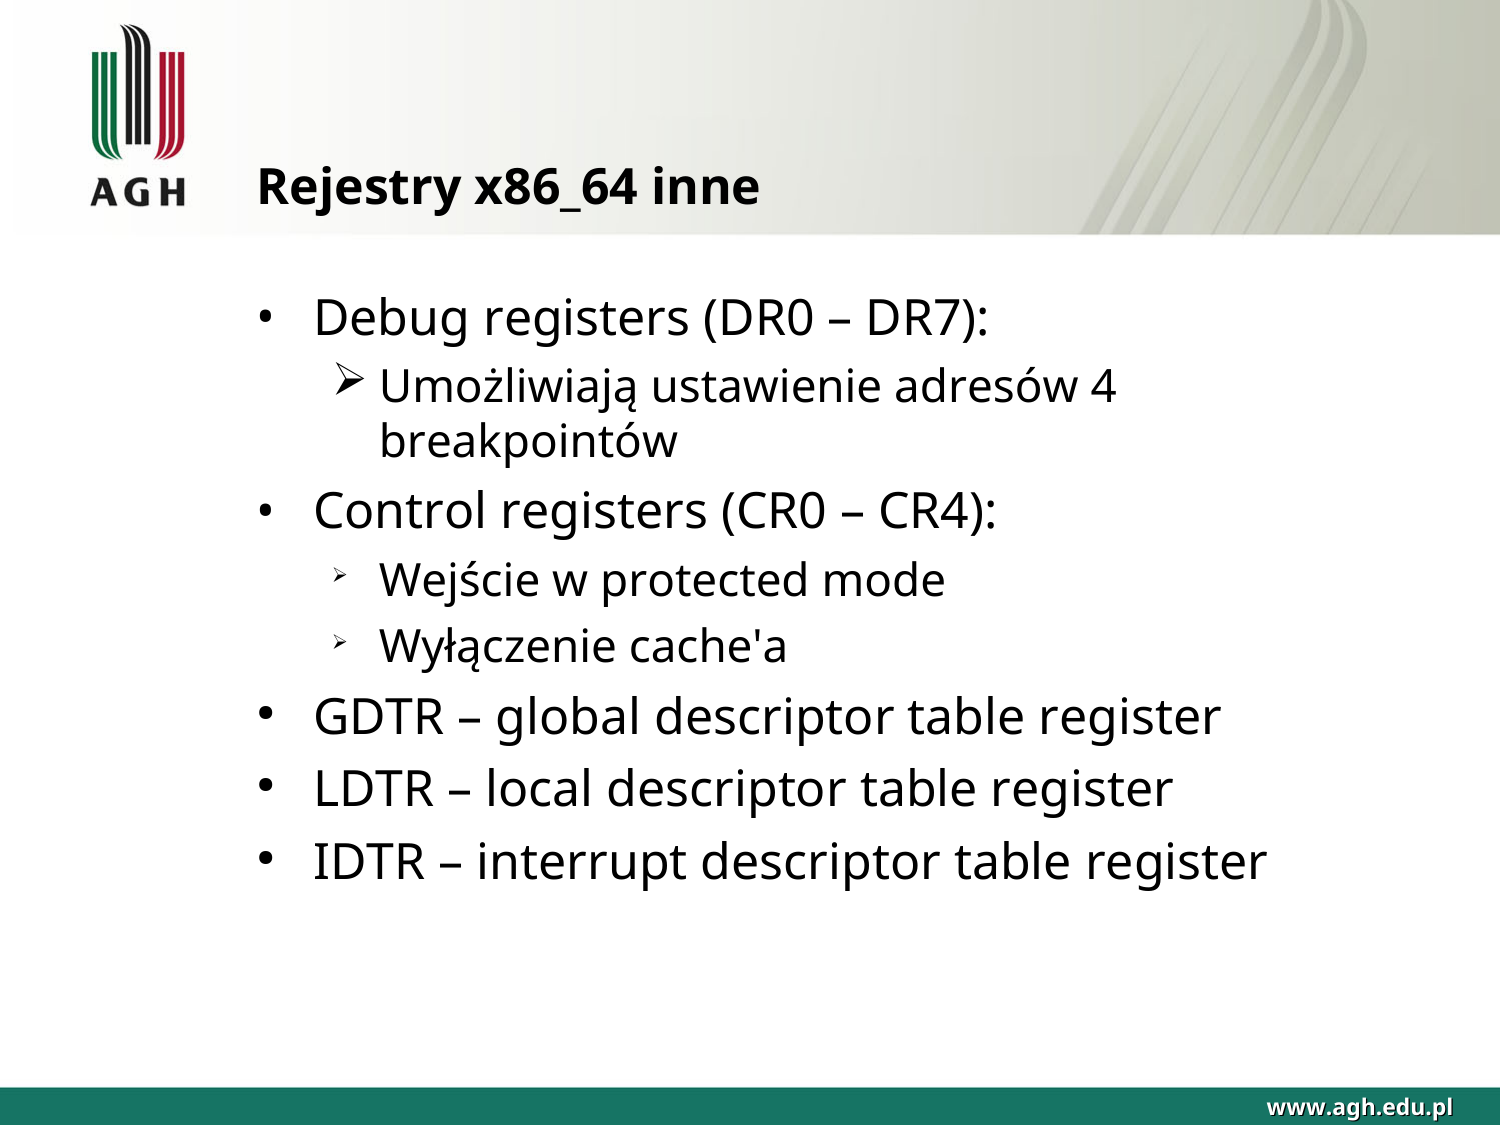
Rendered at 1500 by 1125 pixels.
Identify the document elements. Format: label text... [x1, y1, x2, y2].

text_box www.agh.edu.pl [1251, 1084, 1500, 1125]
picture [0, 0, 1500, 1125]
list Debug registers (DR0 – DR7): Umożliwiają ustawienie adresów 4 breakpointów Control registers (CR0 – CR4): Wejście w protected mode Wyłączenie cache'a GDTR – global descriptor table register LDTR – local descriptor table register IDTR – interrupt descriptor table register [242, 277, 1425, 969]
title Rejestry x86_64 inne [242, 129, 1436, 241]
